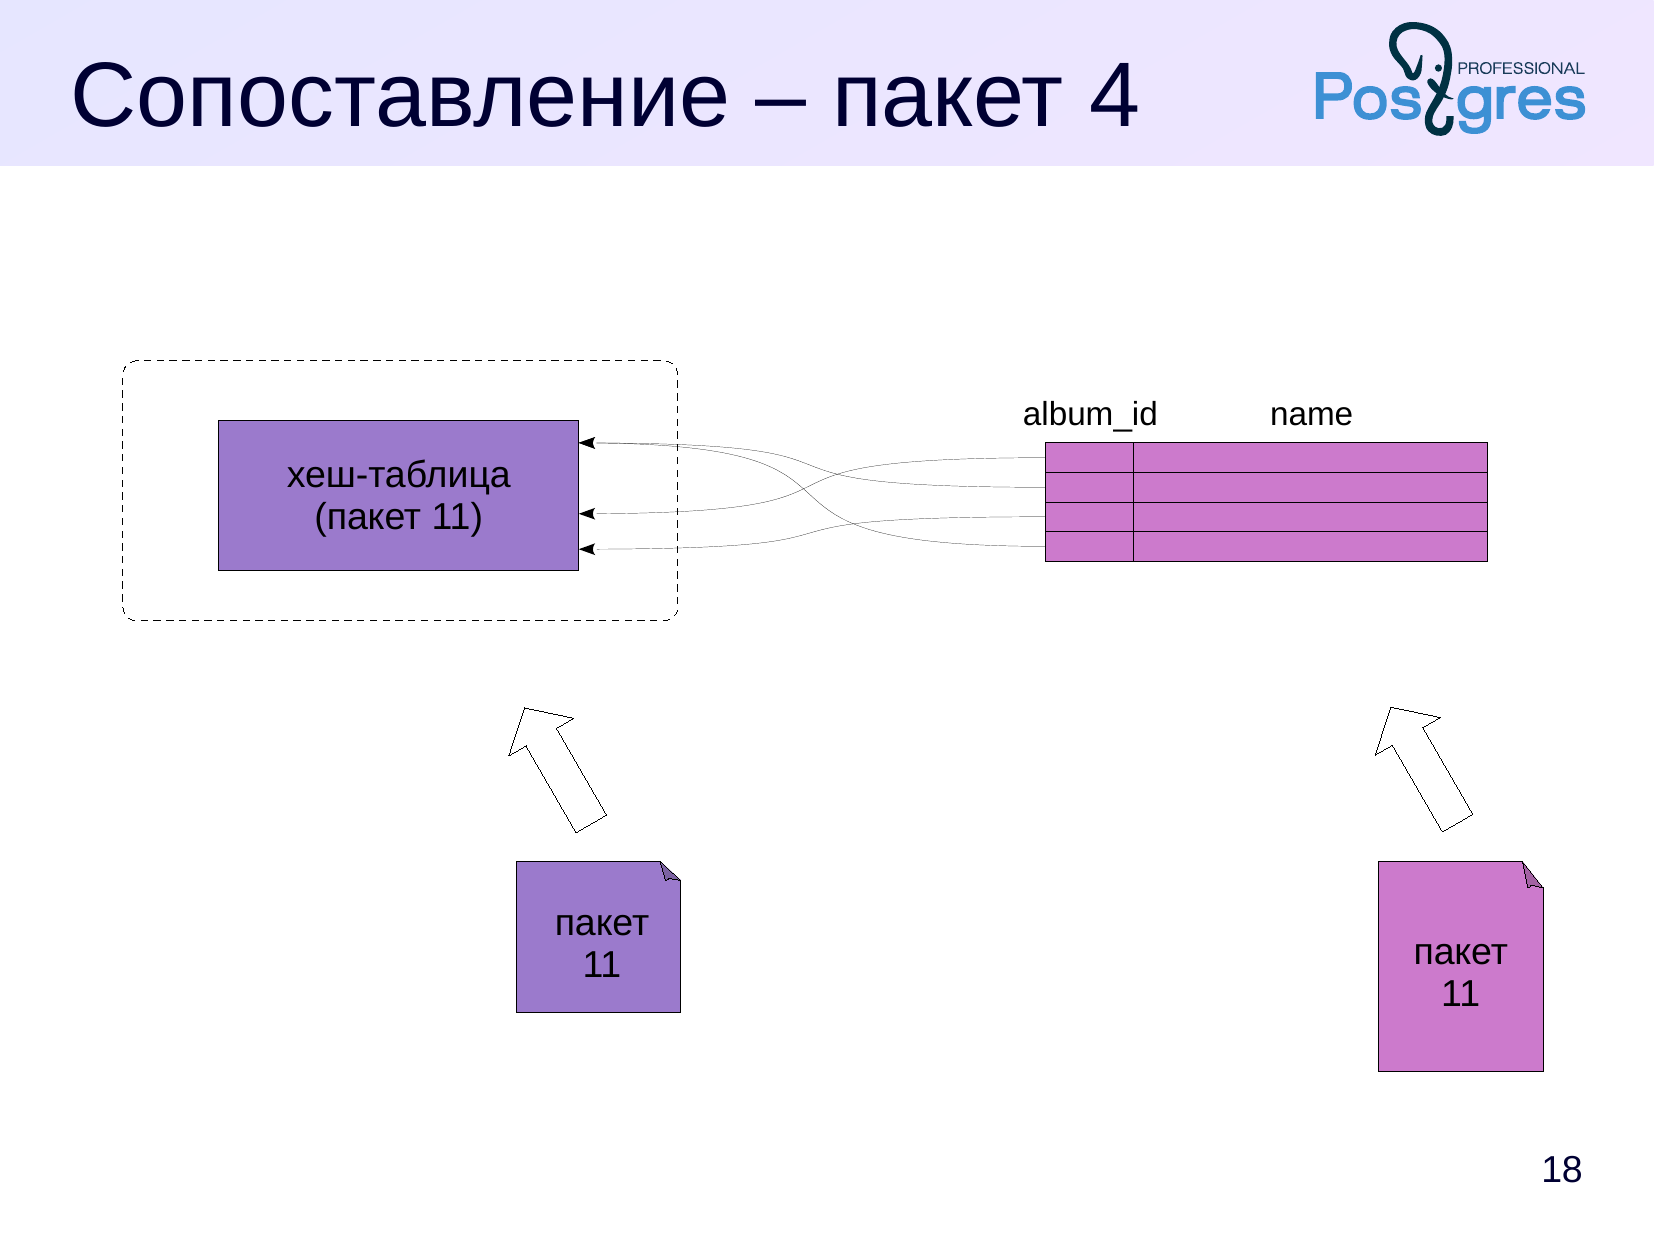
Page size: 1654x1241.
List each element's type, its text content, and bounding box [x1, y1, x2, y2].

text_box пакет 11 [1398, 922, 1524, 1022]
text_box [1045, 442, 1488, 562]
text_box пакет 11 [539, 893, 676, 993]
text_box [1378, 861, 1544, 1072]
text_box [508, 707, 607, 833]
text_box name [1135, 383, 1490, 443]
text_box хеш-таблица (пакет 11) [218, 420, 579, 571]
text_box album_id [1046, 383, 1135, 442]
title Сопоставление – пакет 4 [70, 43, 1261, 151]
text_box [516, 861, 681, 1013]
text_box [122, 360, 678, 621]
text_box [1375, 707, 1473, 832]
